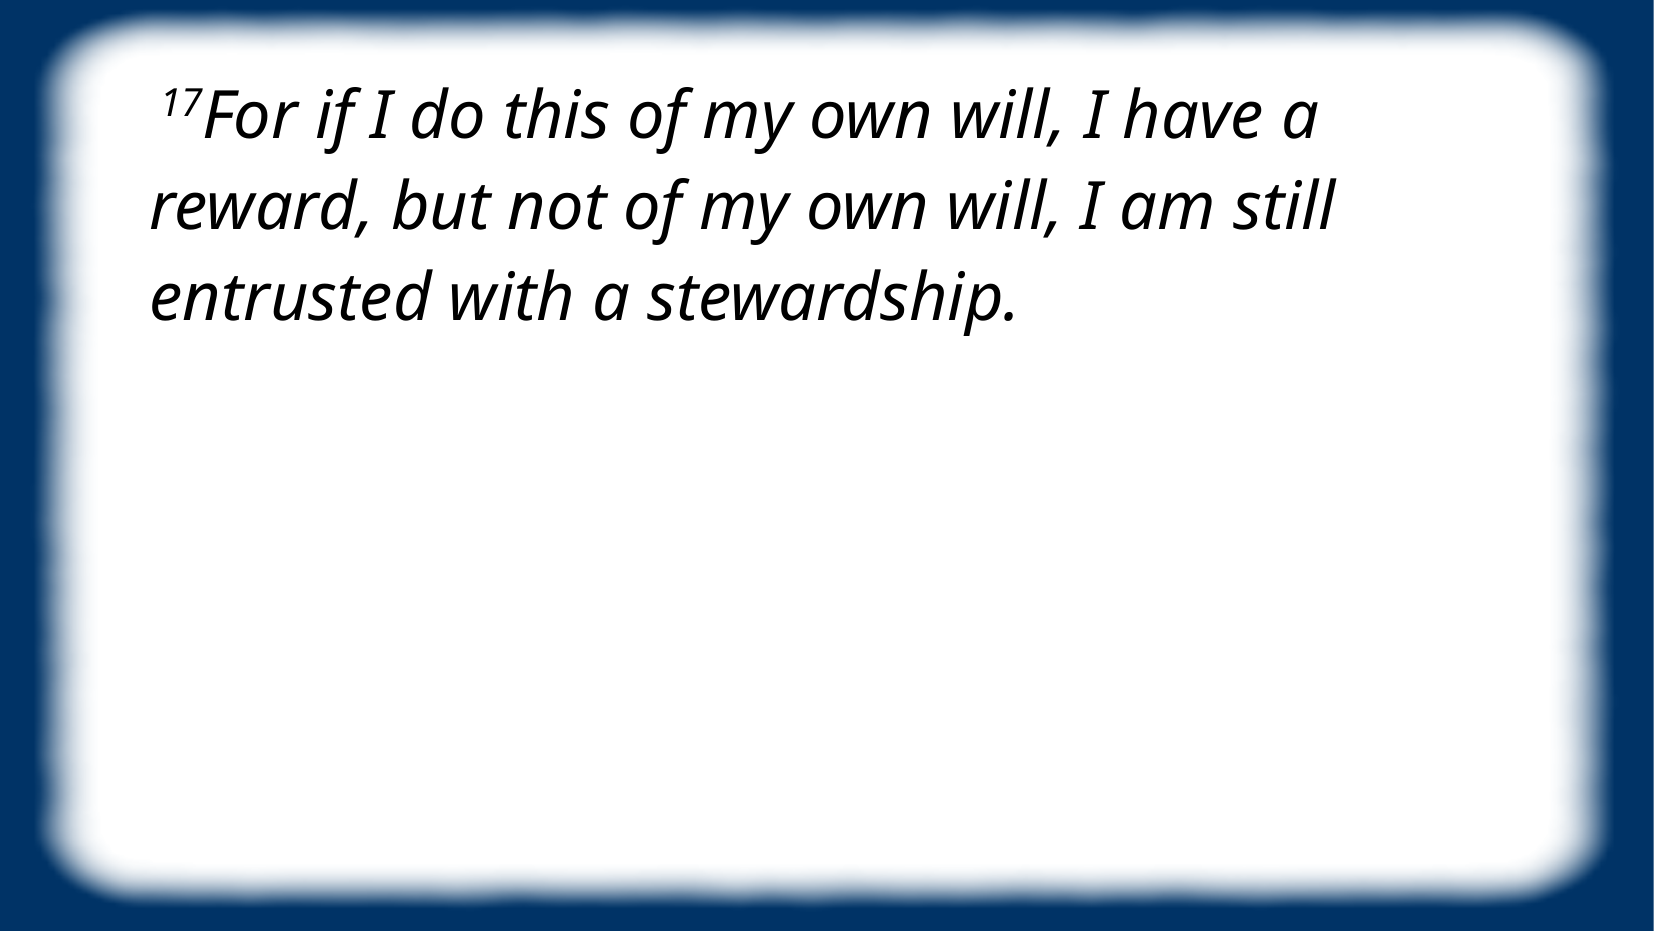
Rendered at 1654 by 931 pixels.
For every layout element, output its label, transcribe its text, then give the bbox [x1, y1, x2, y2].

text_box 17For if I do this of my own will, I have a reward, but not of my own will, I am still entrusted with a stewardship. [135, 60, 1531, 361]
picture [0, 0, 1654, 931]
